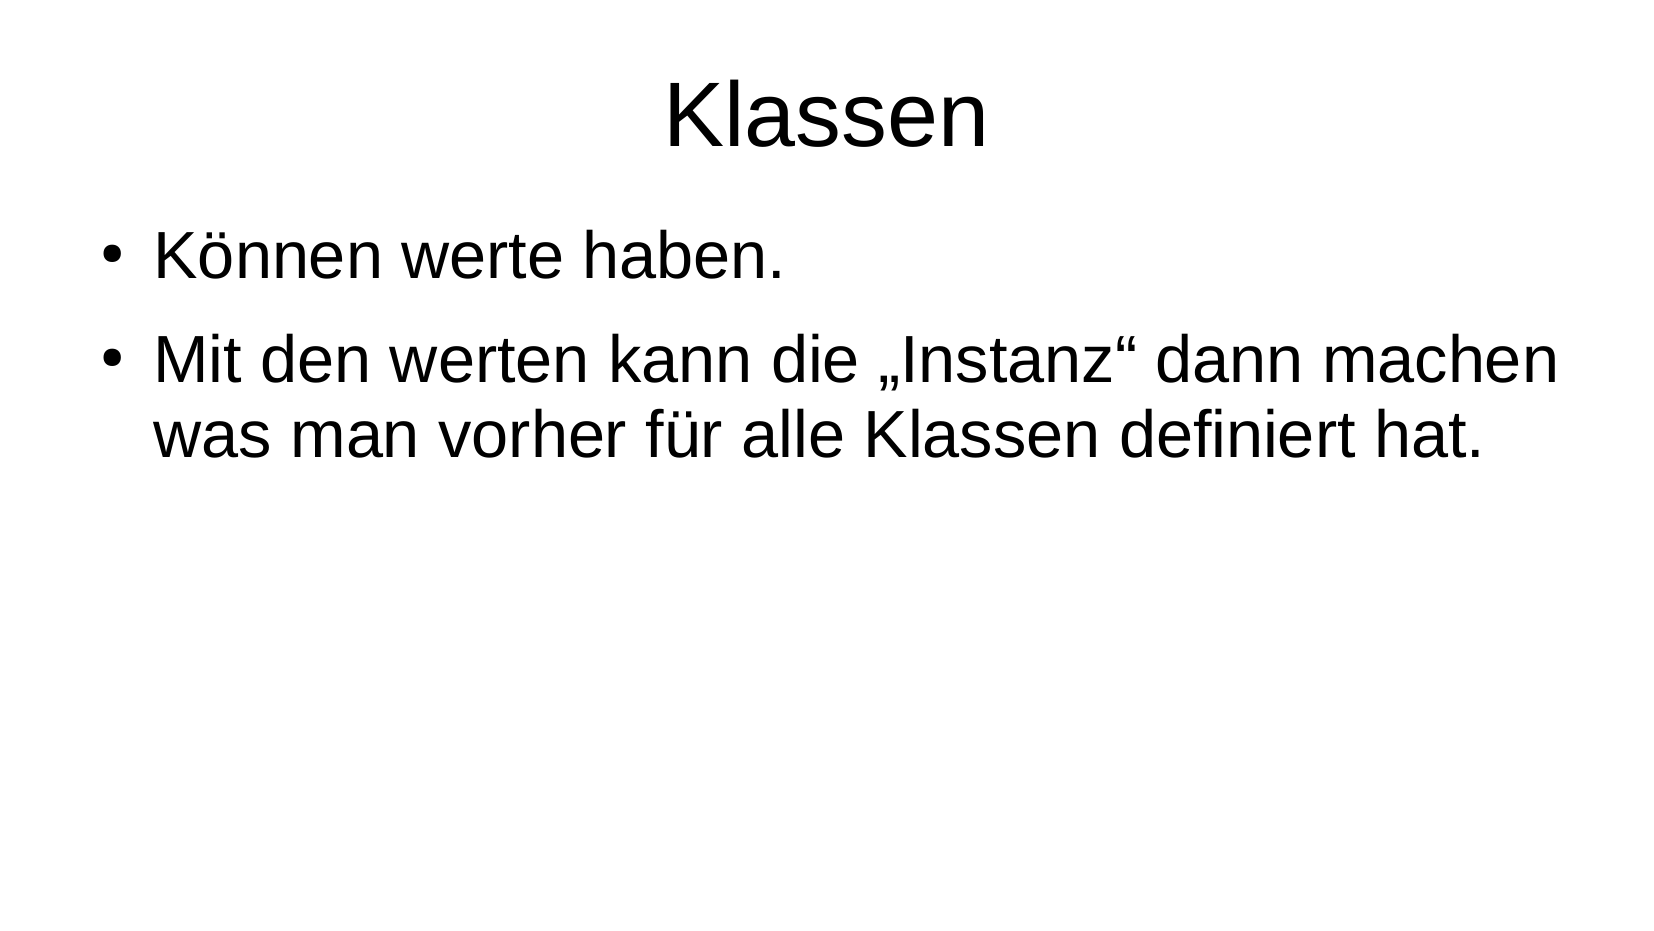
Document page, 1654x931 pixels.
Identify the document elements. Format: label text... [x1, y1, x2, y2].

list Können werte haben. Mit den werten kann die „Instanz“ dann machen was man vorher für alle Klassen definiert hat. [82, 217, 1571, 758]
title Klassen [82, 37, 1571, 193]
